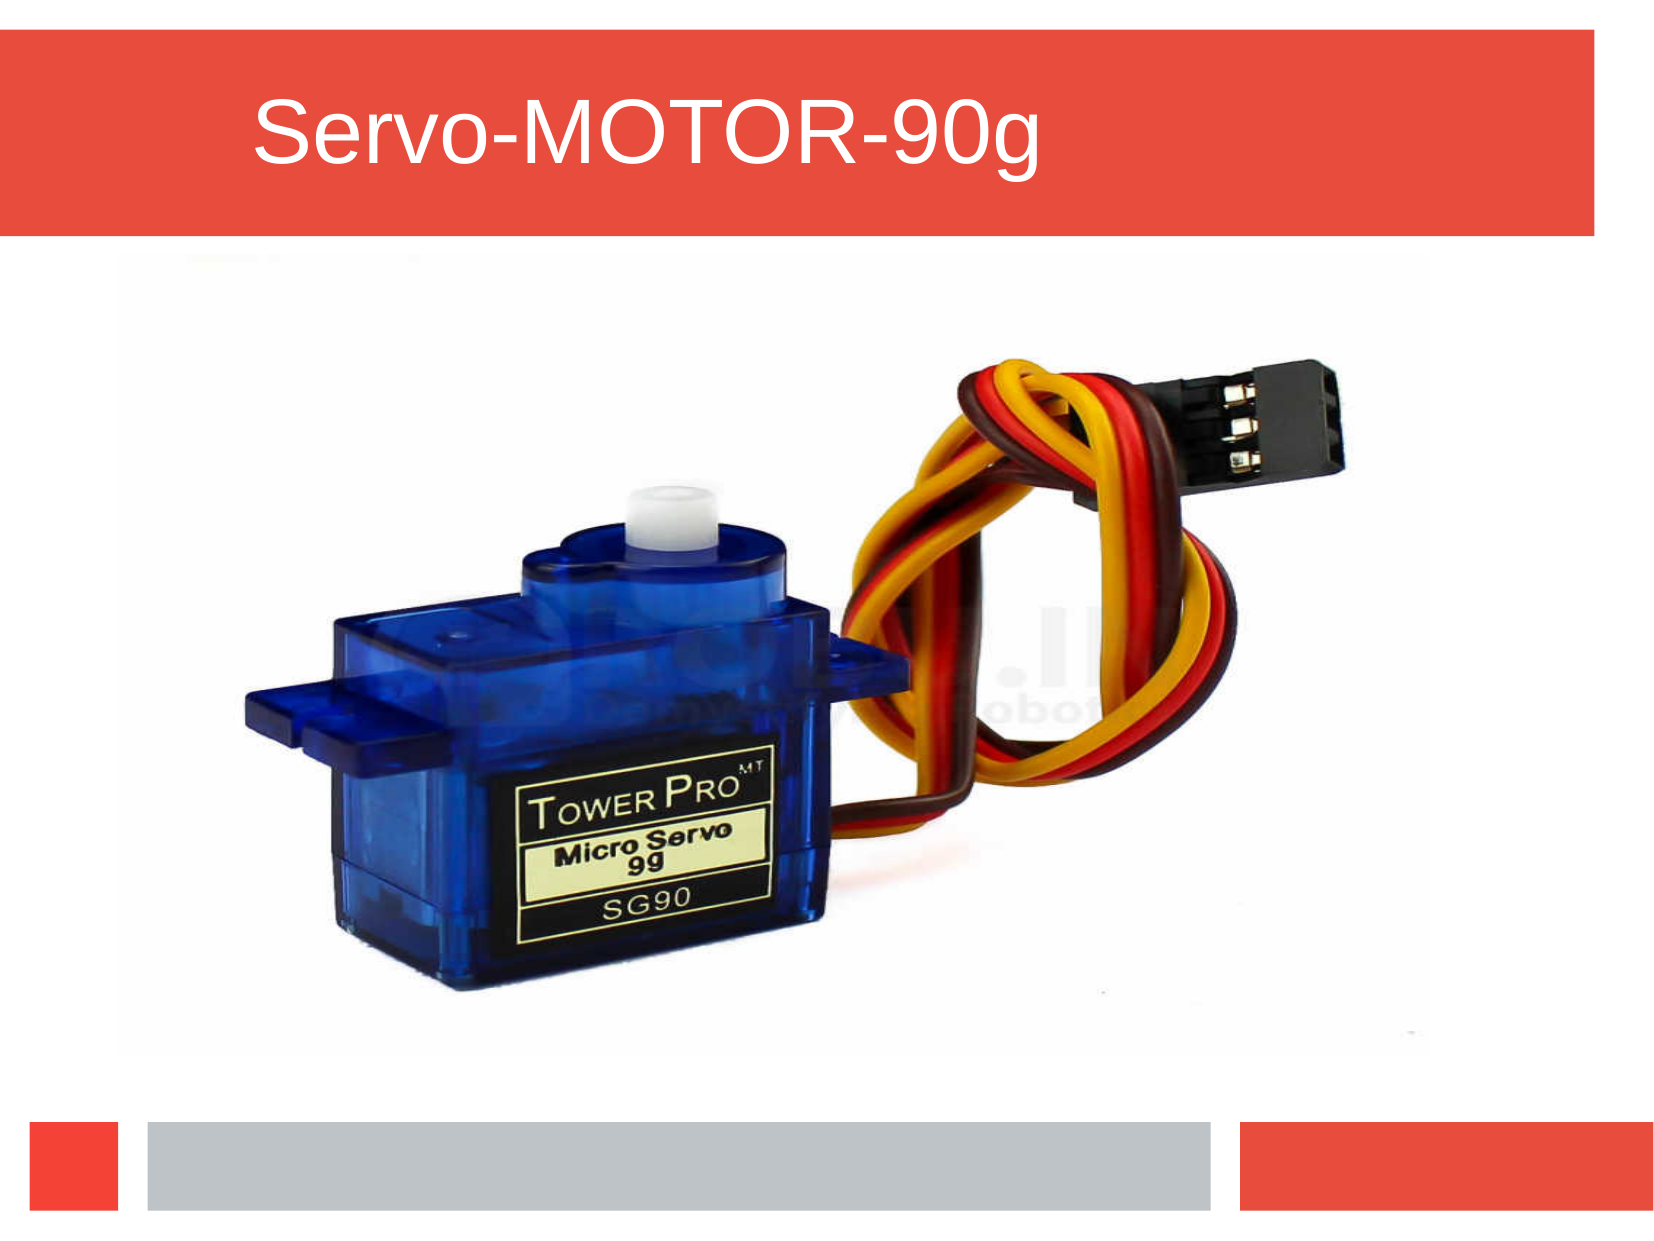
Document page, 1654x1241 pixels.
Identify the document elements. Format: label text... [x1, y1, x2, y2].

picture [117, 254, 1430, 1057]
text_box Servo-MOTOR-90g [236, 73, 1264, 191]
